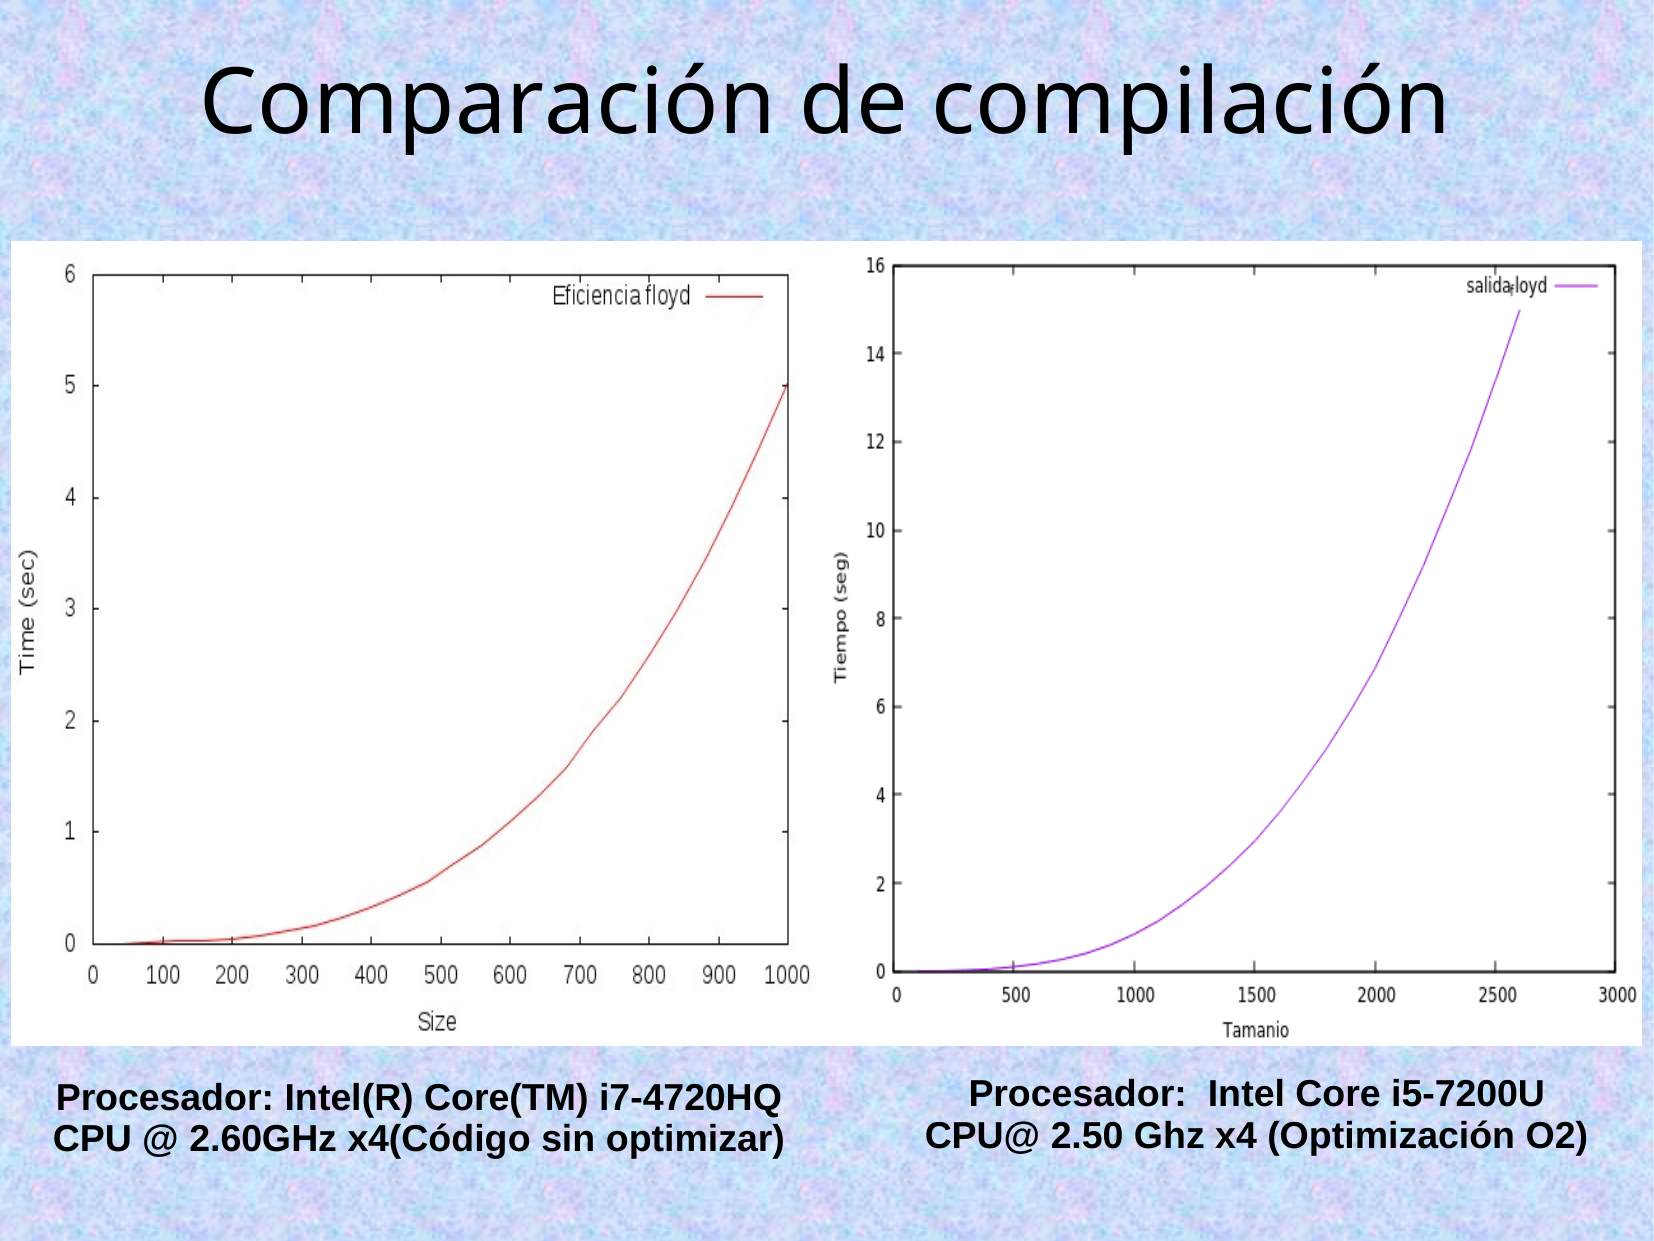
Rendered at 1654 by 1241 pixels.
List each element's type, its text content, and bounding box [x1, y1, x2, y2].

title Comparación de compilación [82, 0, 1571, 207]
text_box Procesador: Intel Core i5-7200U CPU@ 2.50 Ghz x4 (Optimización O2) [908, 1065, 1605, 1165]
text_box Procesador: Intel(R) Core(TM) i7-4720HQ CPU @ 2.60GHz x4(Código sin optimizar) [35, 1069, 804, 1169]
picture [11, 241, 1642, 1046]
